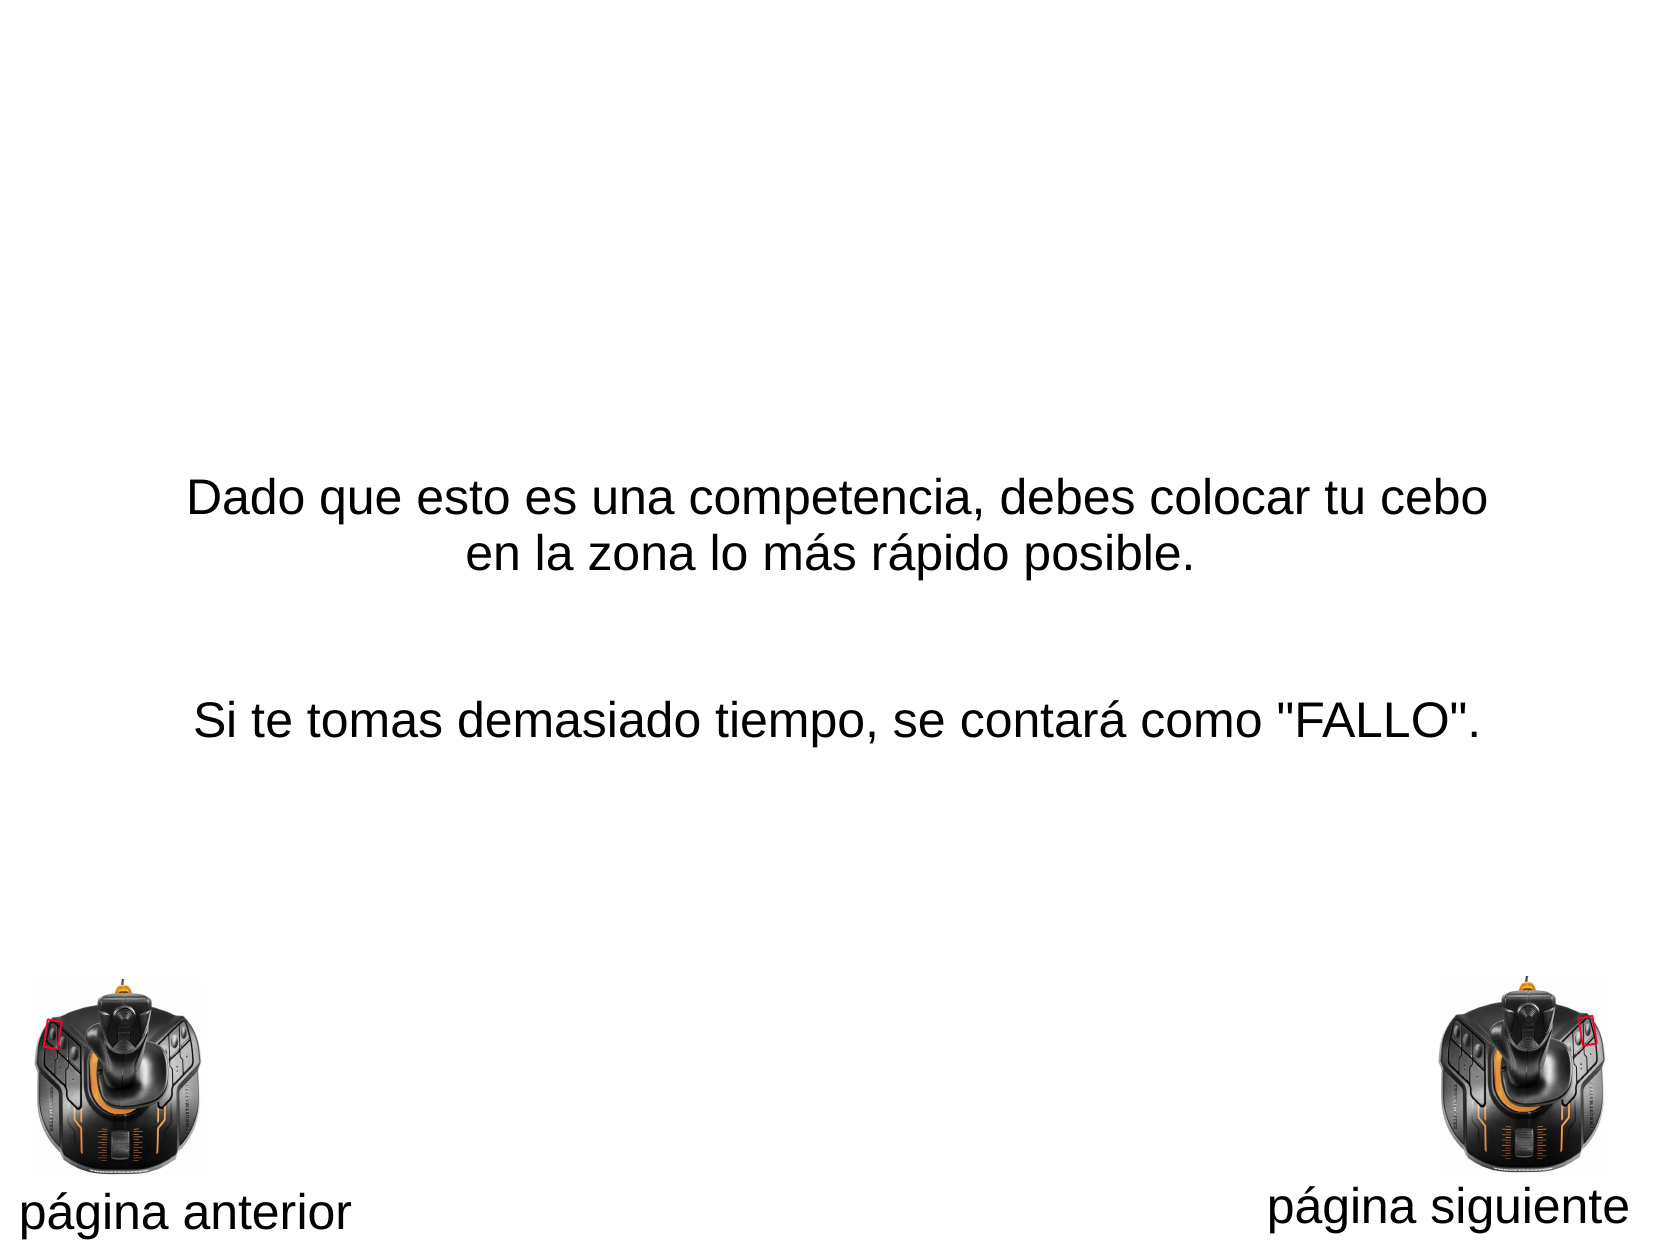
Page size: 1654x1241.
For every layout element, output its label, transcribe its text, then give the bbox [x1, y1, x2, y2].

picture [34, 979, 203, 1177]
picture [1438, 976, 1607, 1171]
text_box página siguiente [1252, 1171, 1646, 1241]
text_box página anterior [4, 1177, 368, 1241]
text_box Dado que esto es una competencia, debes colocar tu cebo en la zona lo más rápido posible. Si te tomas demasiado tiempo, se contará como "FALLO". [171, 78, 1554, 1140]
